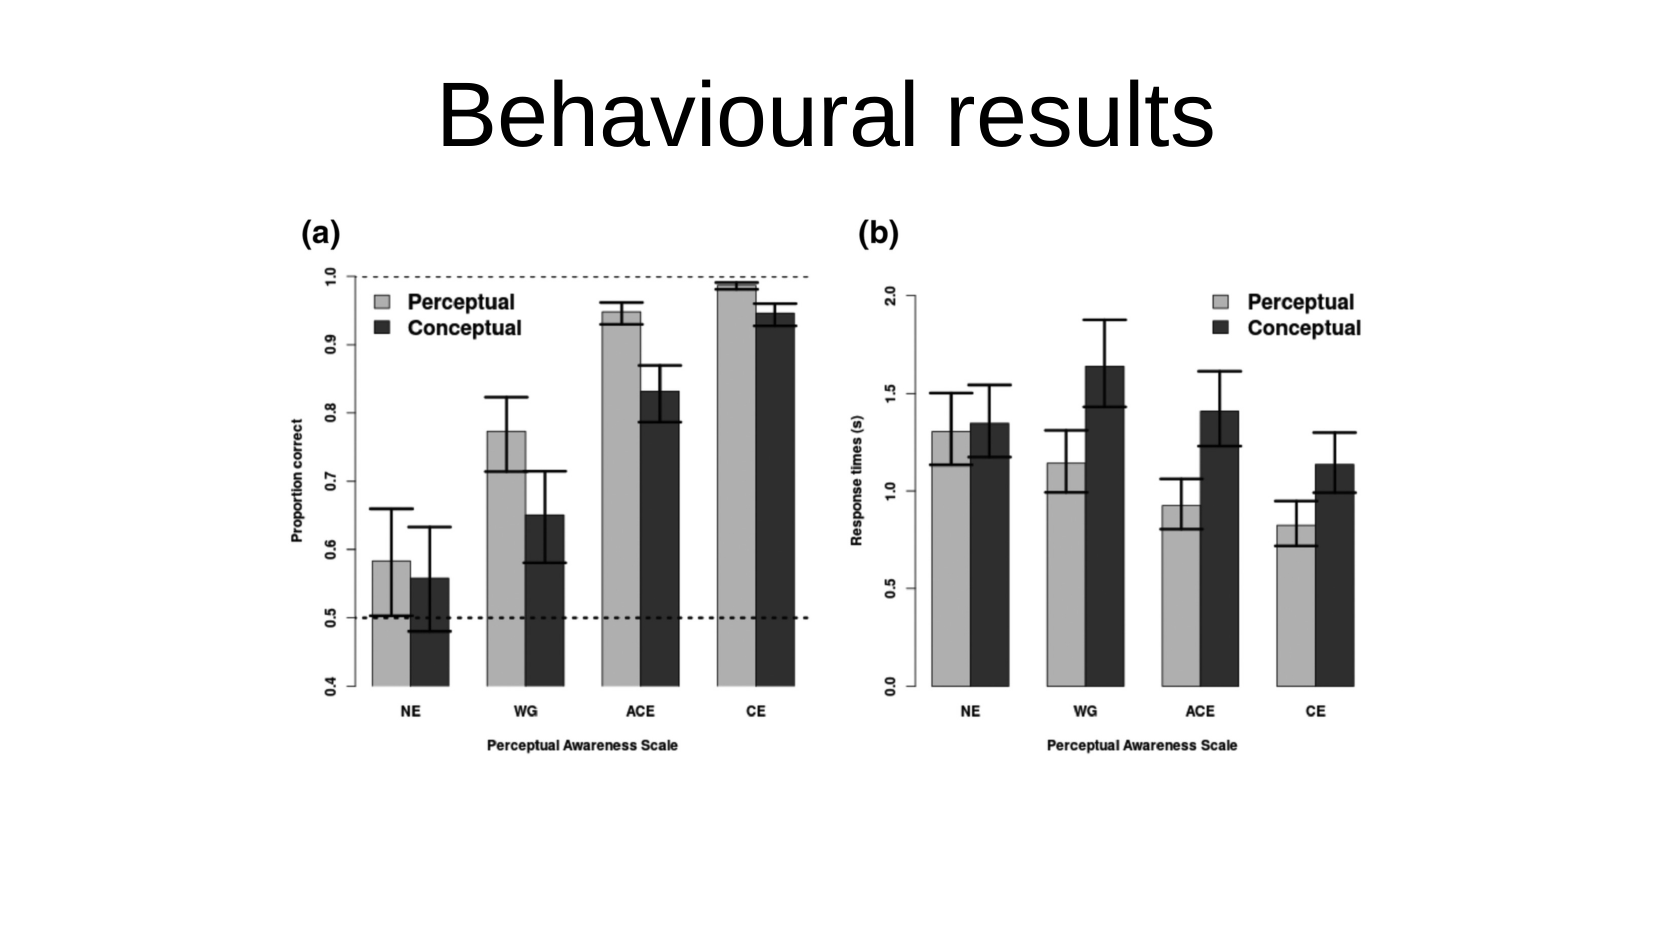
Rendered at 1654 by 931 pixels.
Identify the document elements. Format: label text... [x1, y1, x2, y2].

title Behavioural results [82, 37, 1571, 193]
picture [288, 217, 1365, 758]
